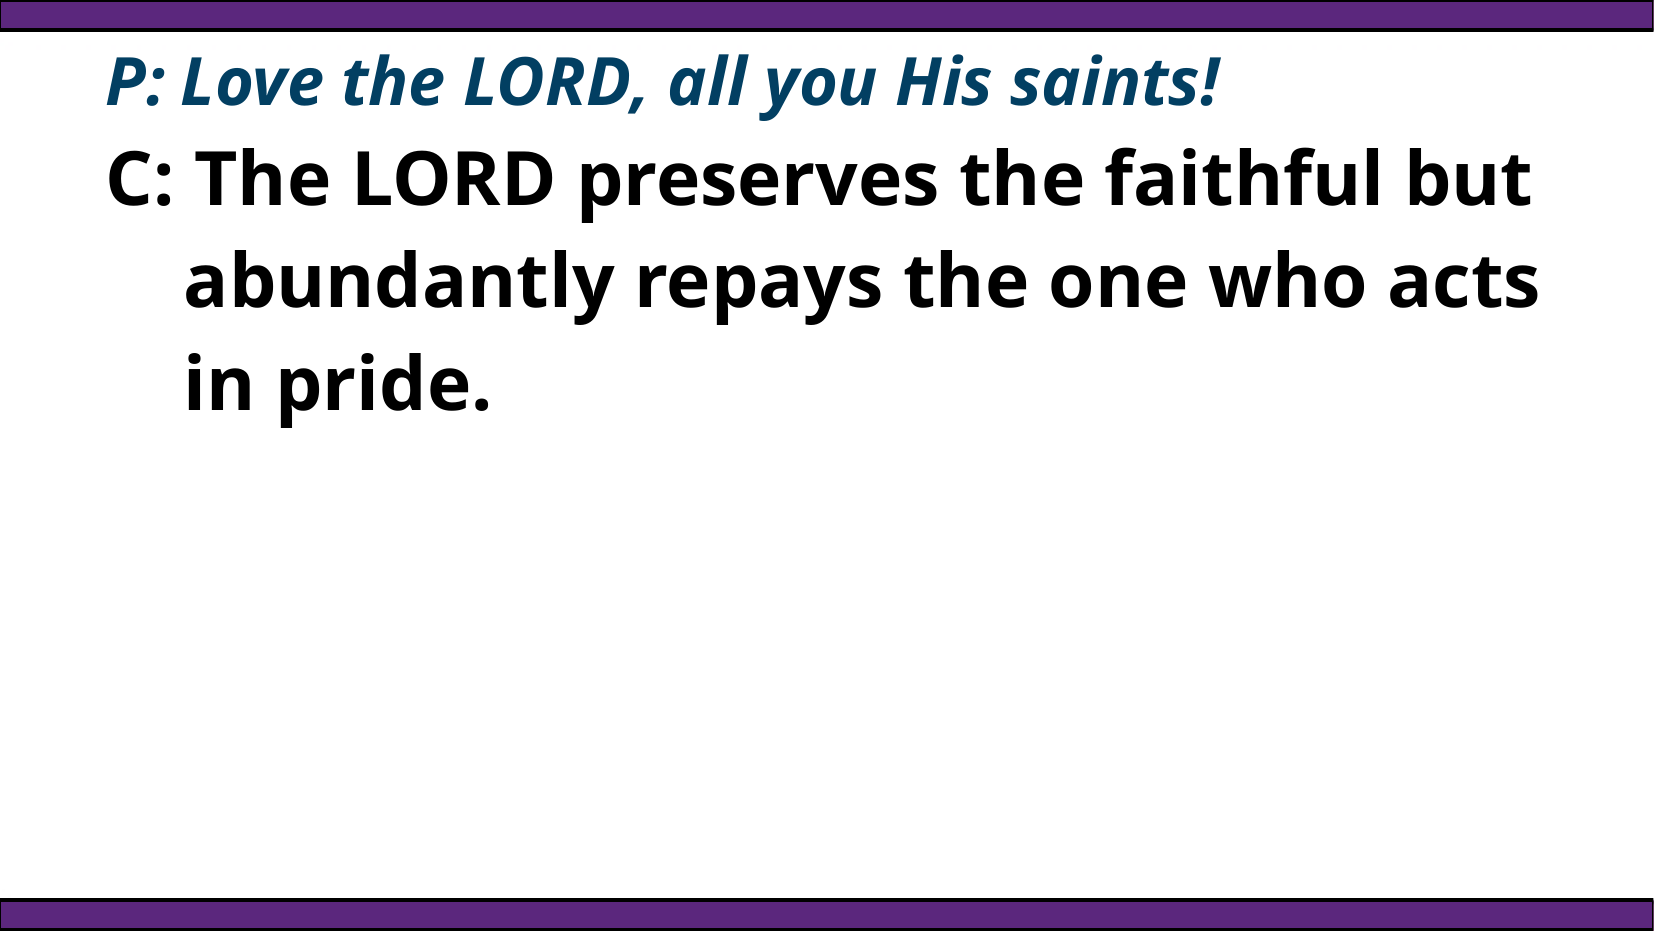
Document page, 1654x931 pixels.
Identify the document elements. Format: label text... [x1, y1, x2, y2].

picture [0, 31, 1654, 900]
text_box P: Love the Lord, all you His saints! C: The Lord preserves the faithful but abundantly repays the one who acts in pride. [90, 27, 1576, 431]
text_box [0, 0, 1654, 31]
text_box [0, 900, 1654, 931]
